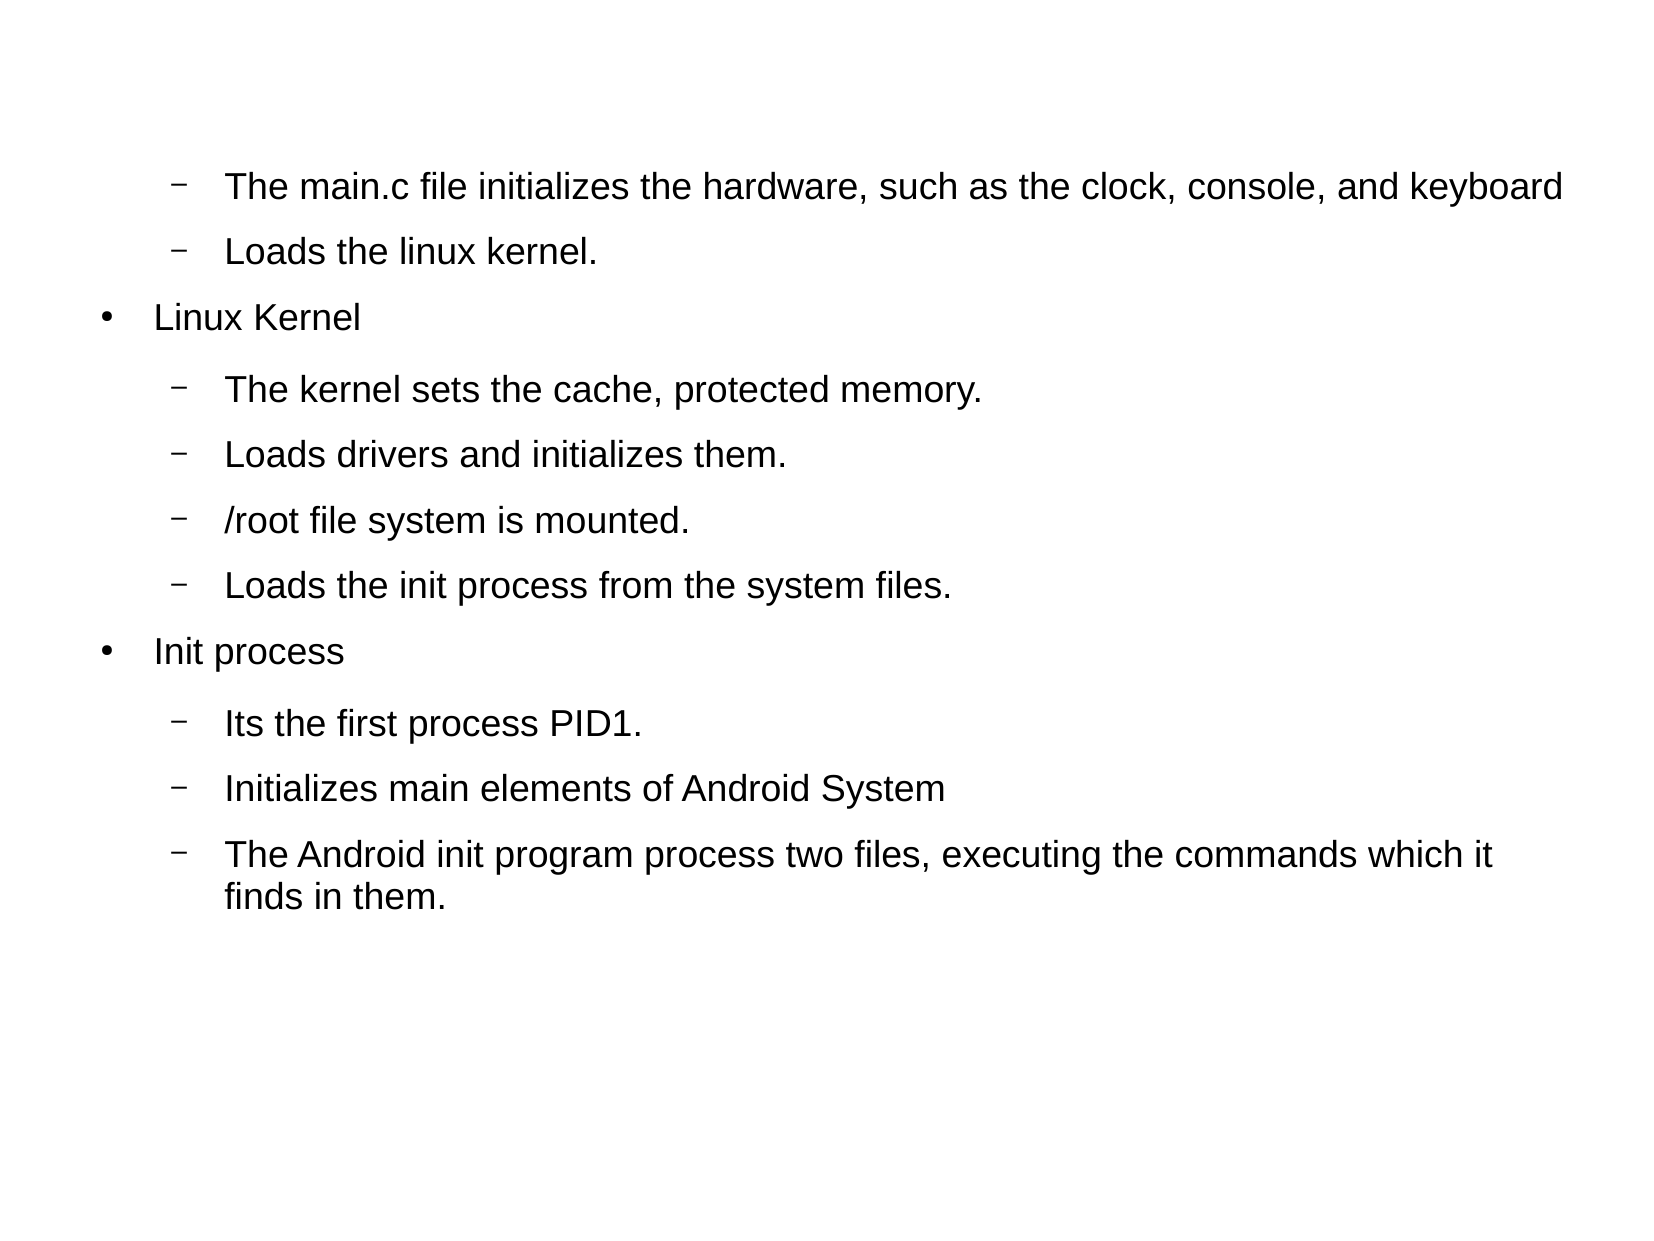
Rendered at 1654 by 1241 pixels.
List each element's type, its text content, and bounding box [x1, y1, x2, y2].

list The main.c file initializes the hardware, such as the clock, console, and keyboard Loads the linux kernel. Linux Kernel The kernel sets the cache, protected memory. Loads drivers and initializes them. /root file system is mounted. Loads the init process from the system files. Init process Its the first process PID1. Initializes main elements of Android System The Android init program process two files, executing the commands which it finds in them. [82, 165, 1571, 993]
